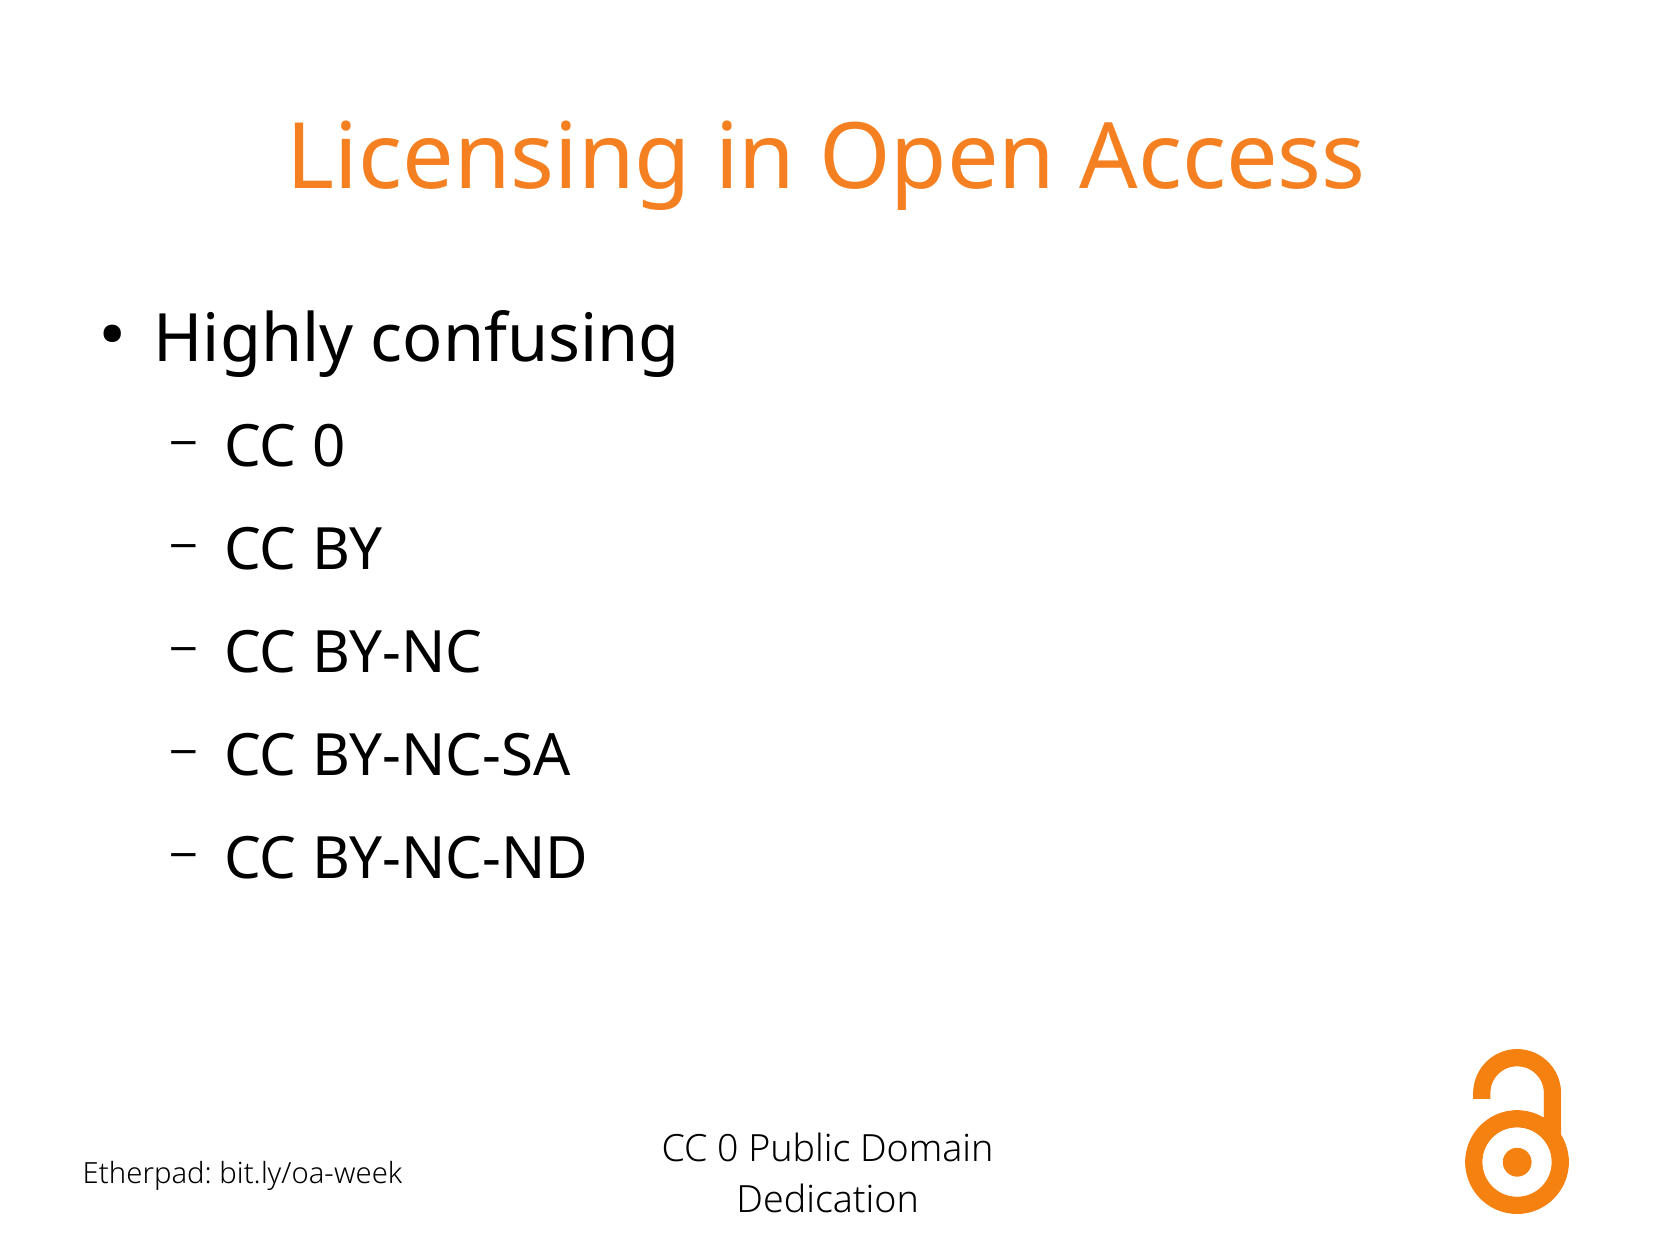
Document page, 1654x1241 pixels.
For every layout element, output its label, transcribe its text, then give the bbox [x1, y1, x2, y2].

picture [1463, 1047, 1571, 1216]
title Licensing in Open Access [82, 49, 1571, 257]
list Highly confusing CC 0 CC BY CC BY-NC CC BY-NC-SA CC BY-NC-ND [82, 290, 1571, 1010]
